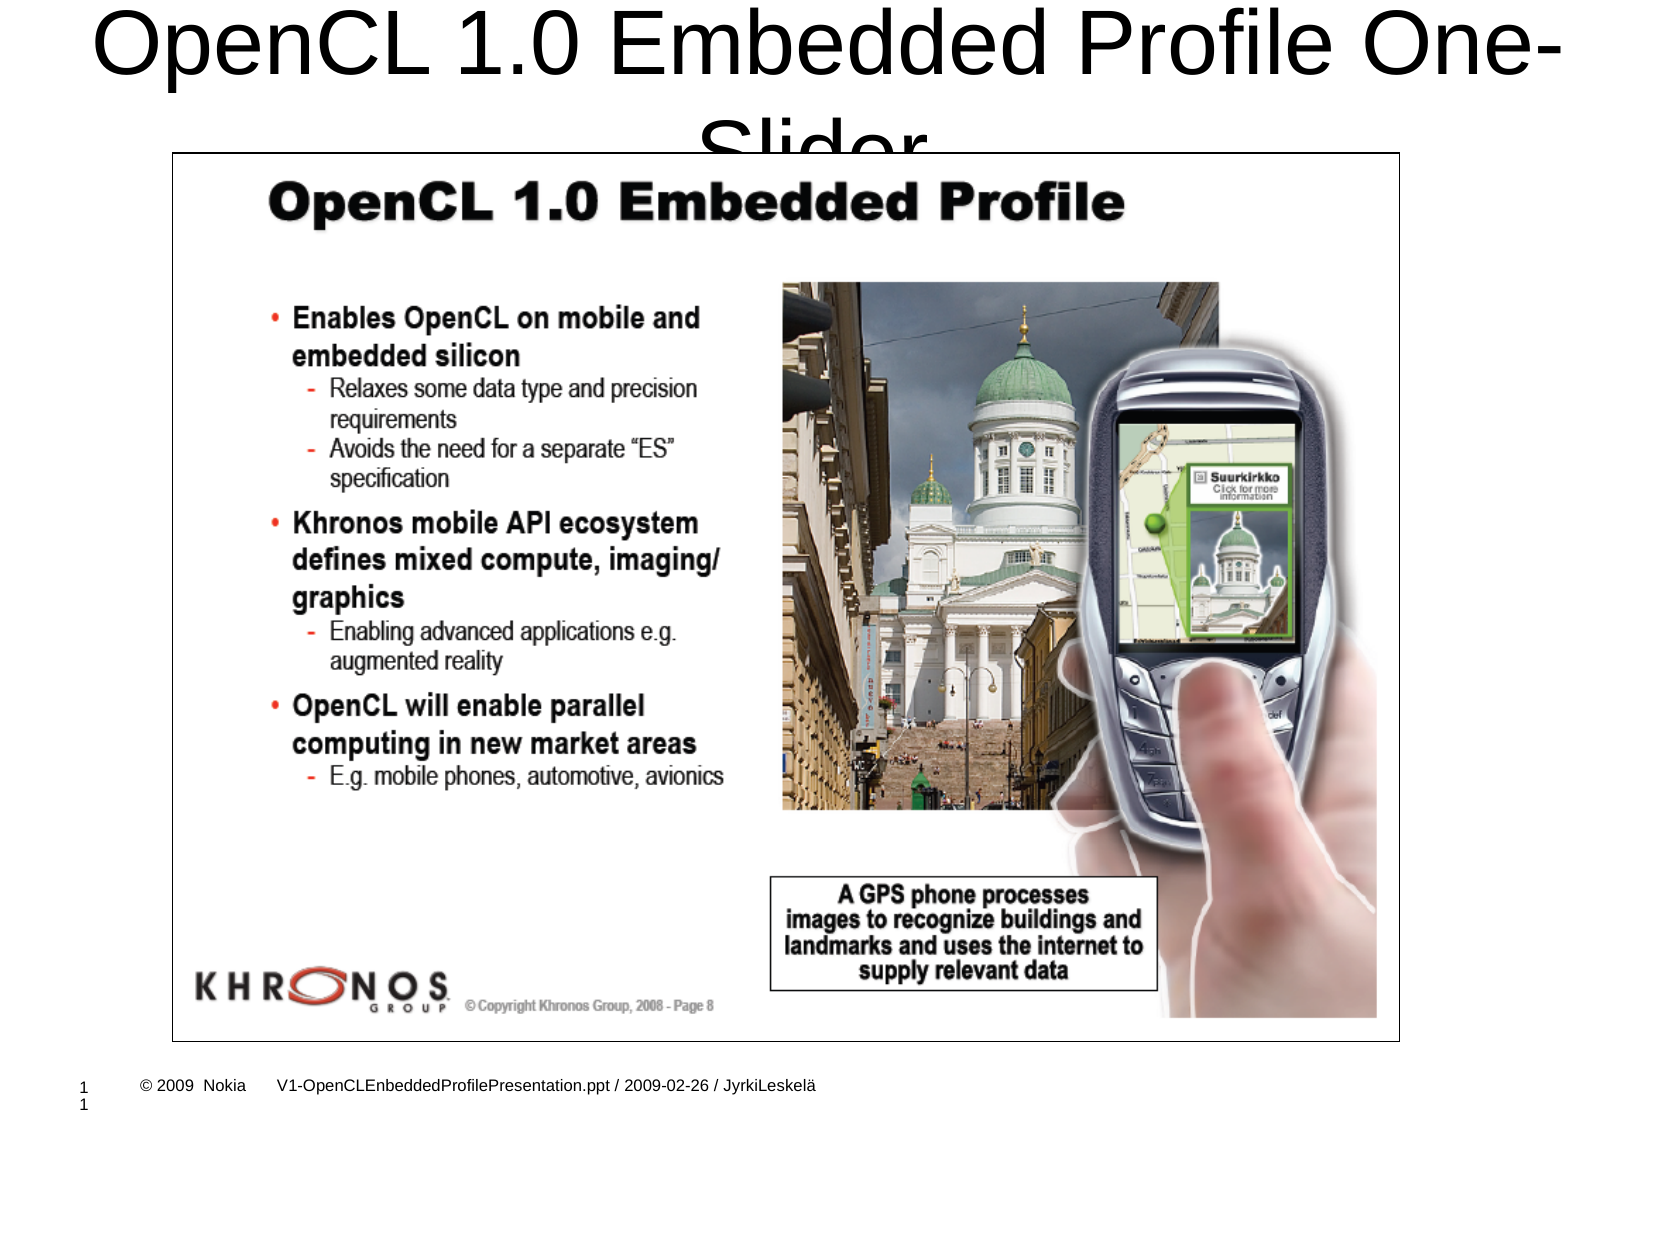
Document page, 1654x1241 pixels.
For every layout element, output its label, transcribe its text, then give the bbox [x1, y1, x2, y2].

picture [173, 153, 1399, 1041]
text_box <number> [29, 1069, 91, 1102]
title OpenCL 1.0 Embedded Profile One-Slider [30, 0, 1595, 211]
text_box © 2009 Nokia V1-OpenCLEnbeddedProfilePresentation.ppt / 2009-02-26 / JyrkiLeskelä [91, 1070, 871, 1102]
